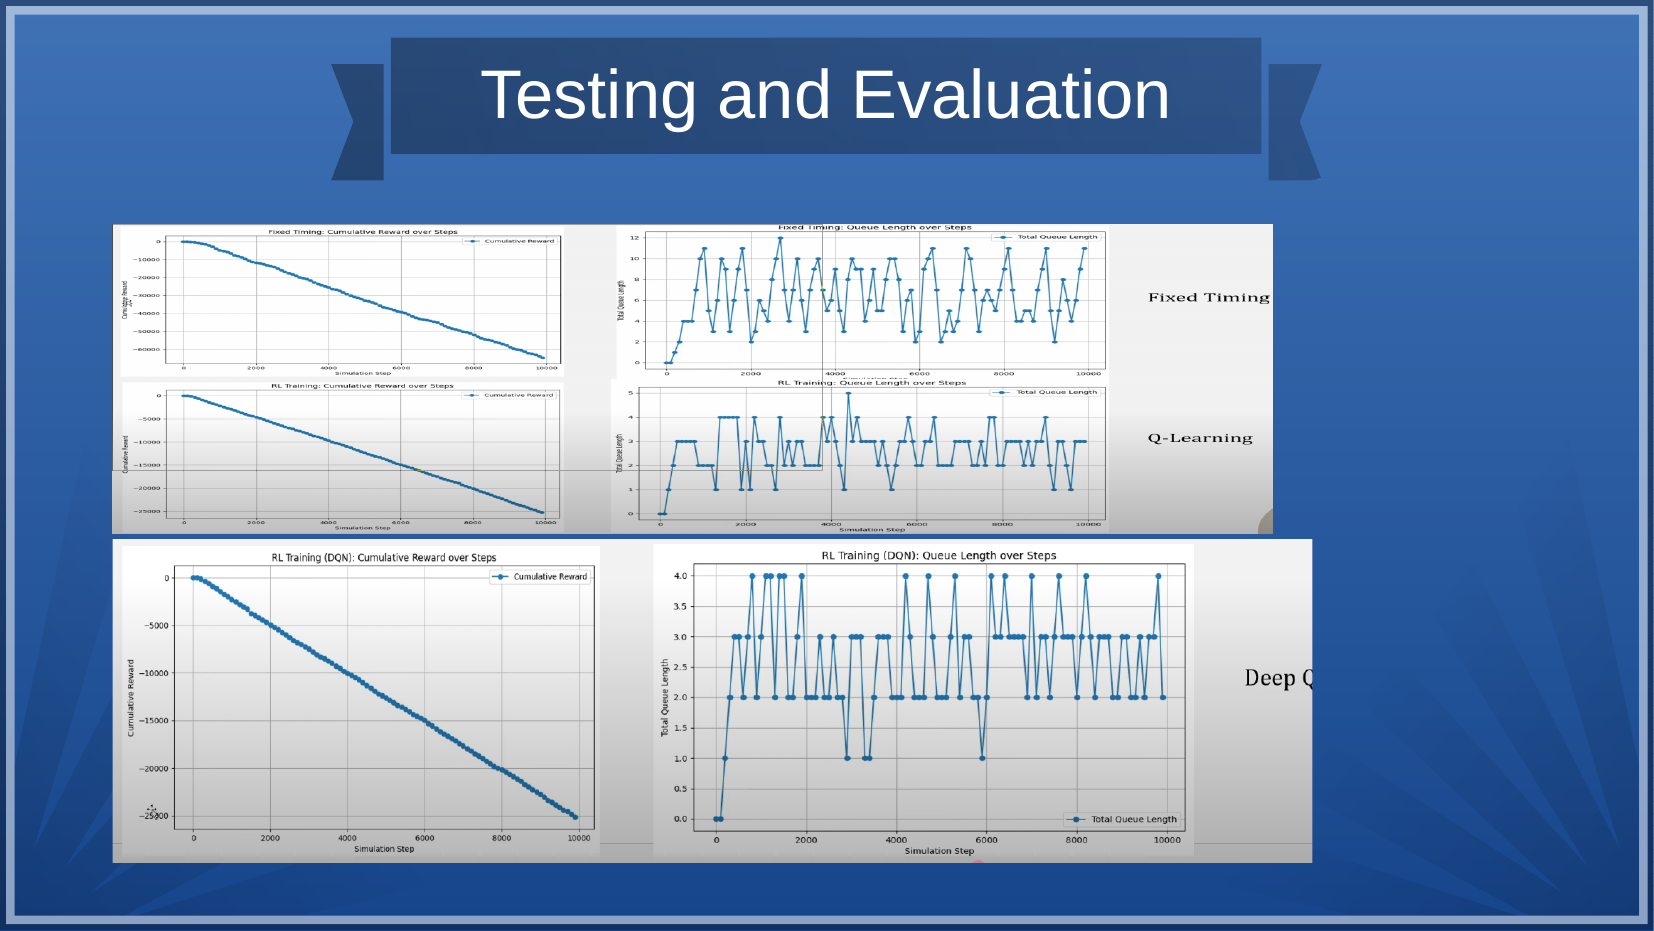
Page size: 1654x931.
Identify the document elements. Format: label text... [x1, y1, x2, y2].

picture [112, 224, 1273, 534]
picture [112, 539, 1313, 863]
title Testing and Evaluation [389, 35, 1264, 154]
